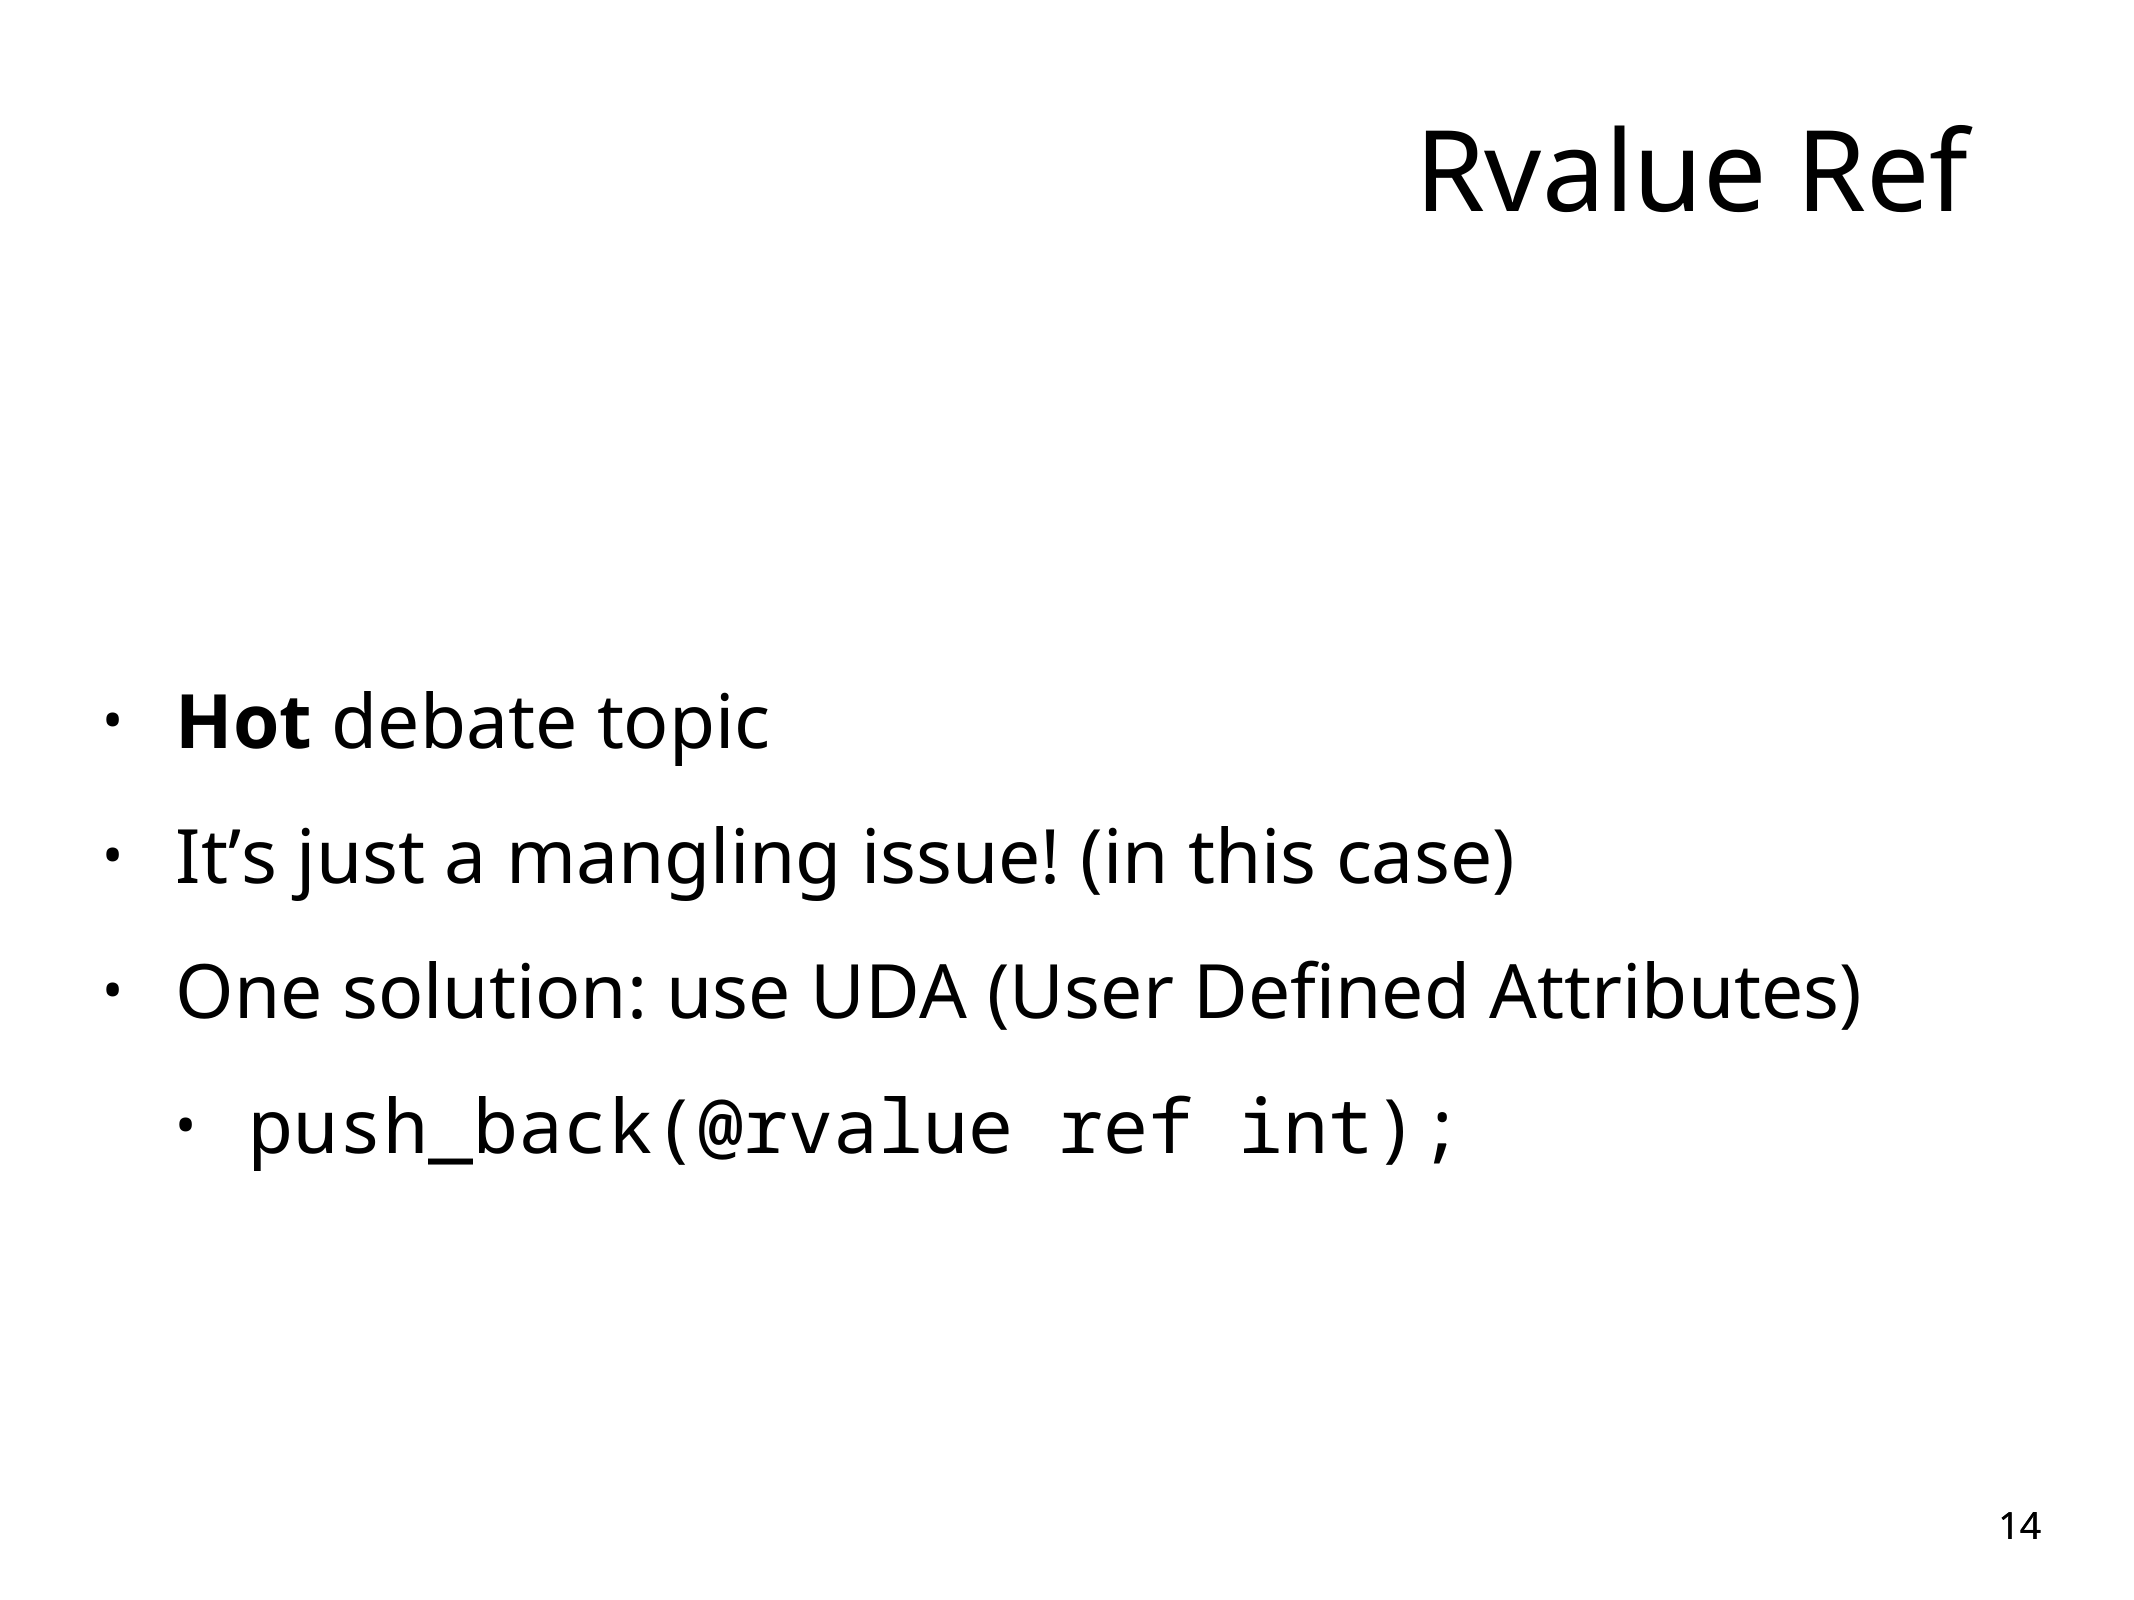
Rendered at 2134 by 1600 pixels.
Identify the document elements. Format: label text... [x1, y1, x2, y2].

text_box <number> [1985, 1493, 2055, 1557]
title Rvalue Ref [156, 72, 1978, 261]
list Hot debate topic It’s just a mangling issue! (in this case) One solution: use UDA (User Defined Attributes) push_back(@rvalue ref int); [94, 332, 2039, 1509]
